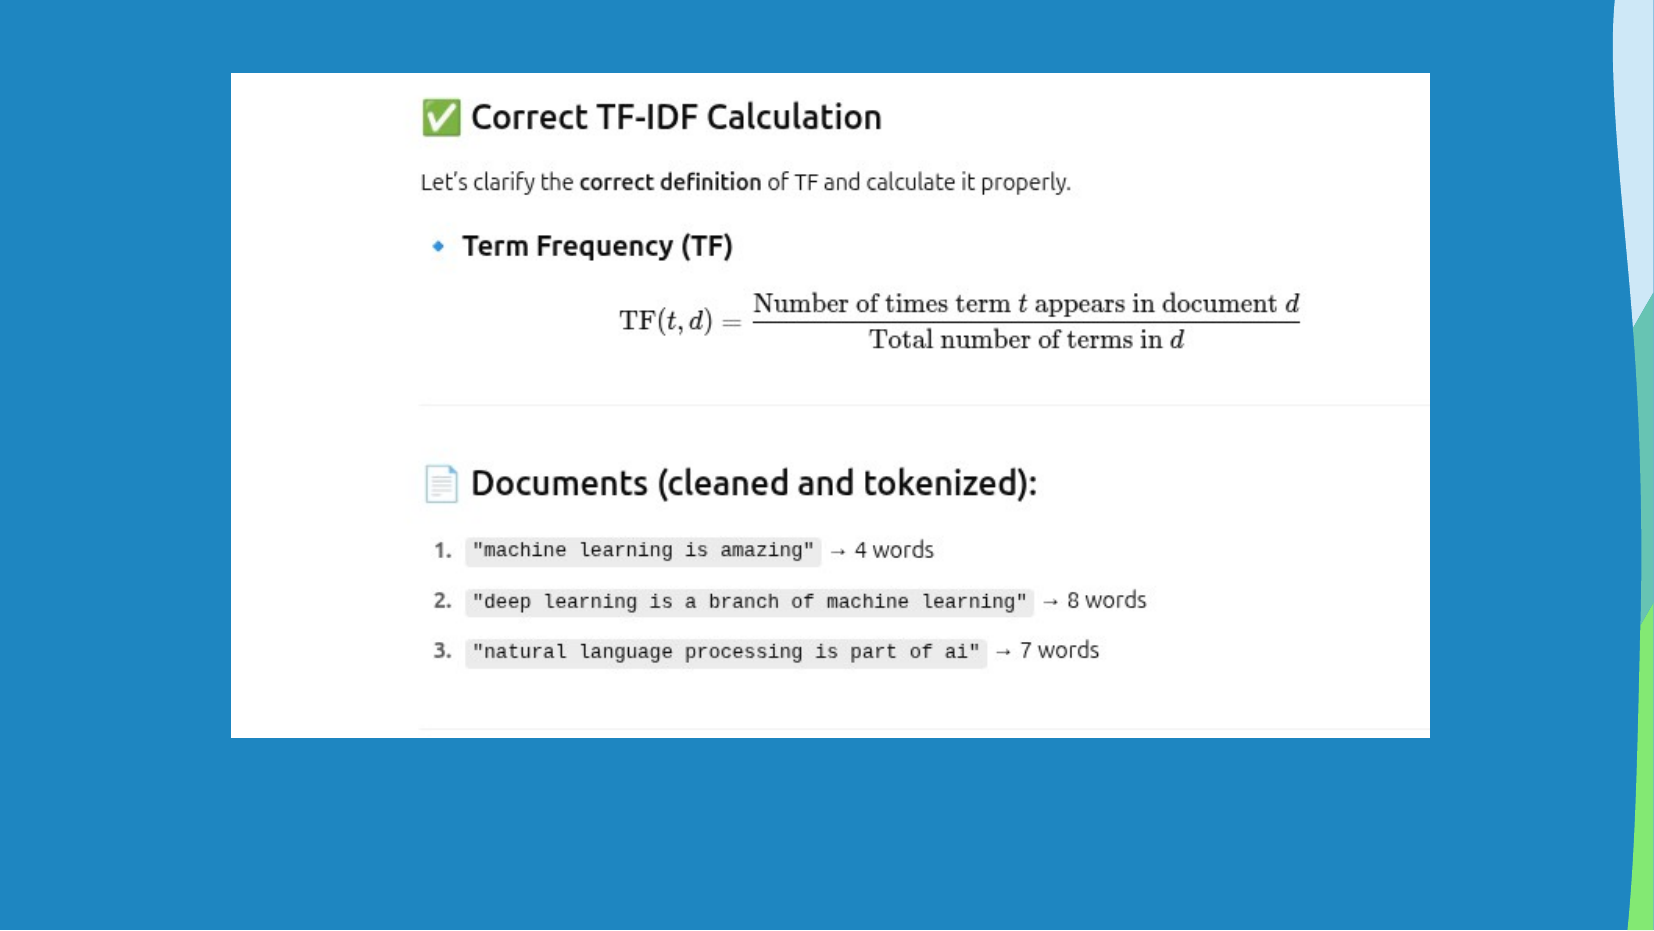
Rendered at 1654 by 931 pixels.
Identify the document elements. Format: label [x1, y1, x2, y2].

picture [231, 73, 1430, 738]
